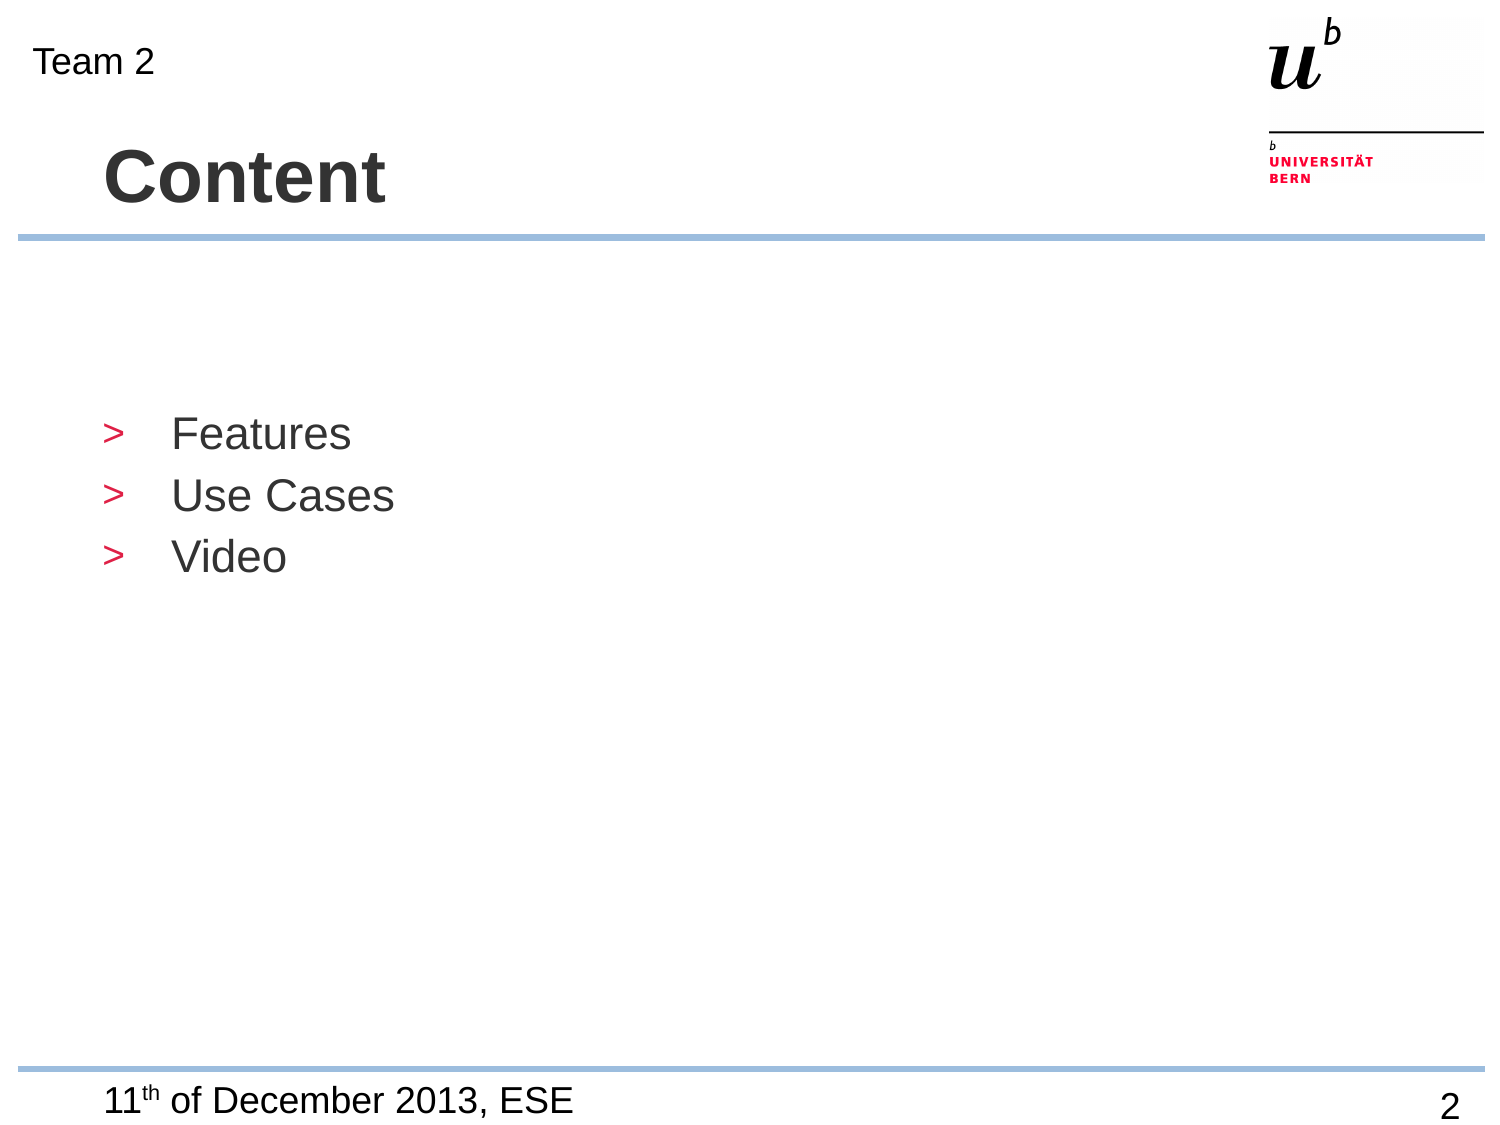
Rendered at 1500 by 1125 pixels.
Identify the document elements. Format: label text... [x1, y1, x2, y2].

title Content [88, 129, 1175, 241]
slide_number <Nummer> [1425, 1074, 1485, 1104]
picture [1269, 17, 1484, 183]
list Features Use Cases Video [87, 275, 1410, 1013]
footer Team 2 [17, 29, 904, 71]
slide_number 11th of December 2013, ESE [88, 1068, 1375, 1120]
